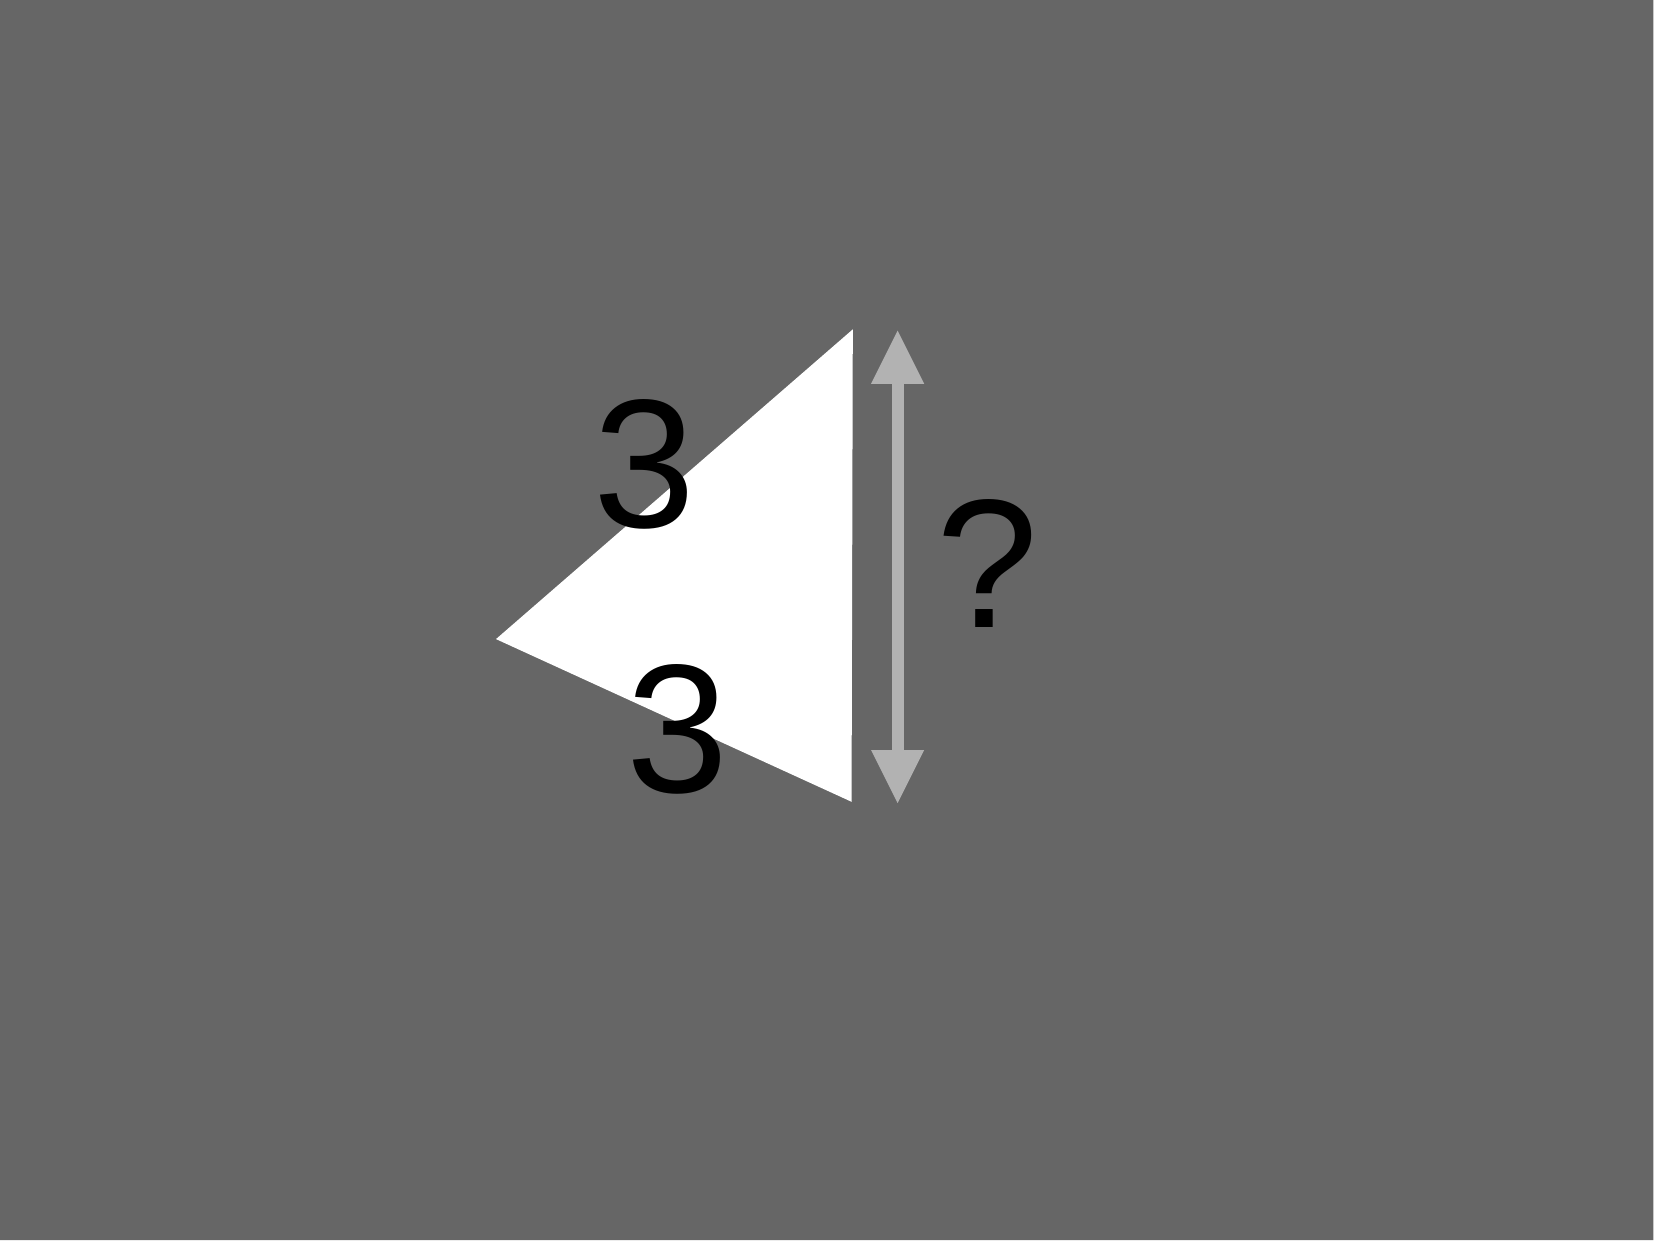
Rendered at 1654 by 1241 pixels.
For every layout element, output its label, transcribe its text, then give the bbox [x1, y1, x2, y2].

text_box [0, 0, 1654, 1241]
text_box 3 [578, 354, 851, 574]
text_box ? [921, 453, 1052, 674]
text_box 3 [611, 619, 756, 839]
